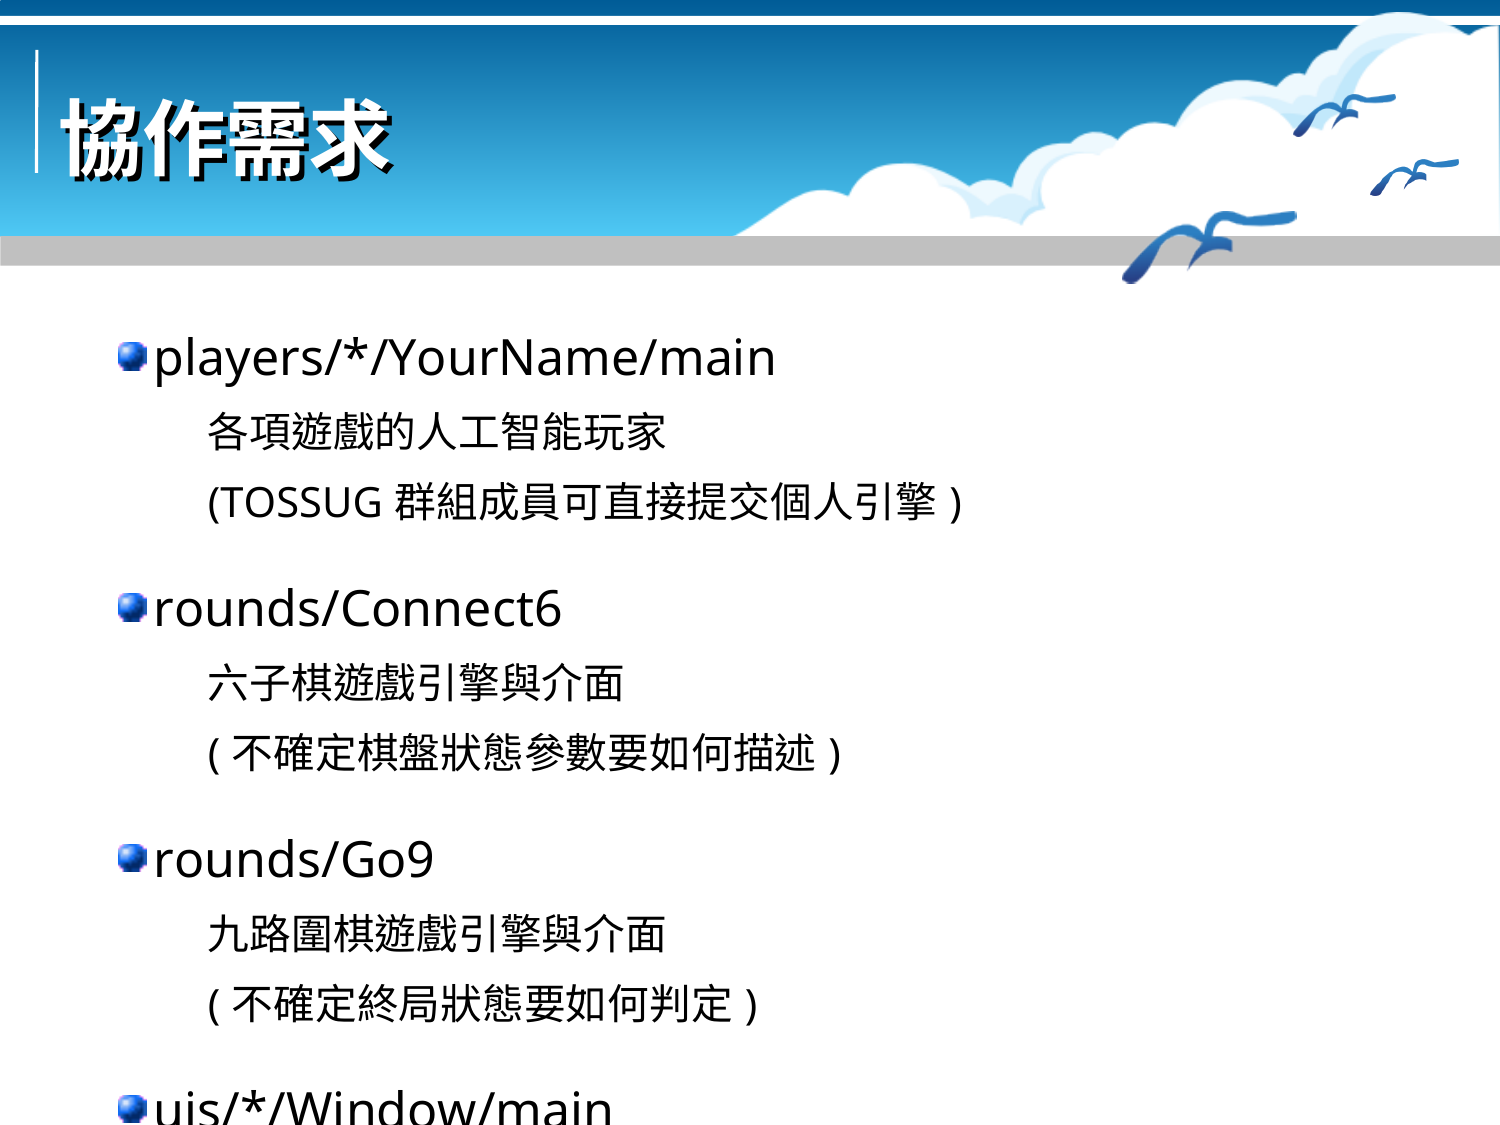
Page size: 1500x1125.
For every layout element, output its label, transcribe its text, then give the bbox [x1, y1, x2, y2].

picture [730, 12, 1500, 284]
title 協作需求 [59, 86, 1465, 186]
picture [118, 1099, 147, 1123]
text_box players/*/YourName/main 各項遊戲的人工智能玩家 (TOSSUG群組成員可直接提交個人引擎) rounds/Connect6 六子棋遊戲引擎與介面 (不確定棋盤狀態參數要如何描述) rounds/Go9 九路圍棋遊戲引擎與介面 (不確定終局狀態要如何判定) uis/*/Window/main 各項遊戲的圖形介面 (可以借用文字介面的既有程序) [118, 311, 1224, 1099]
